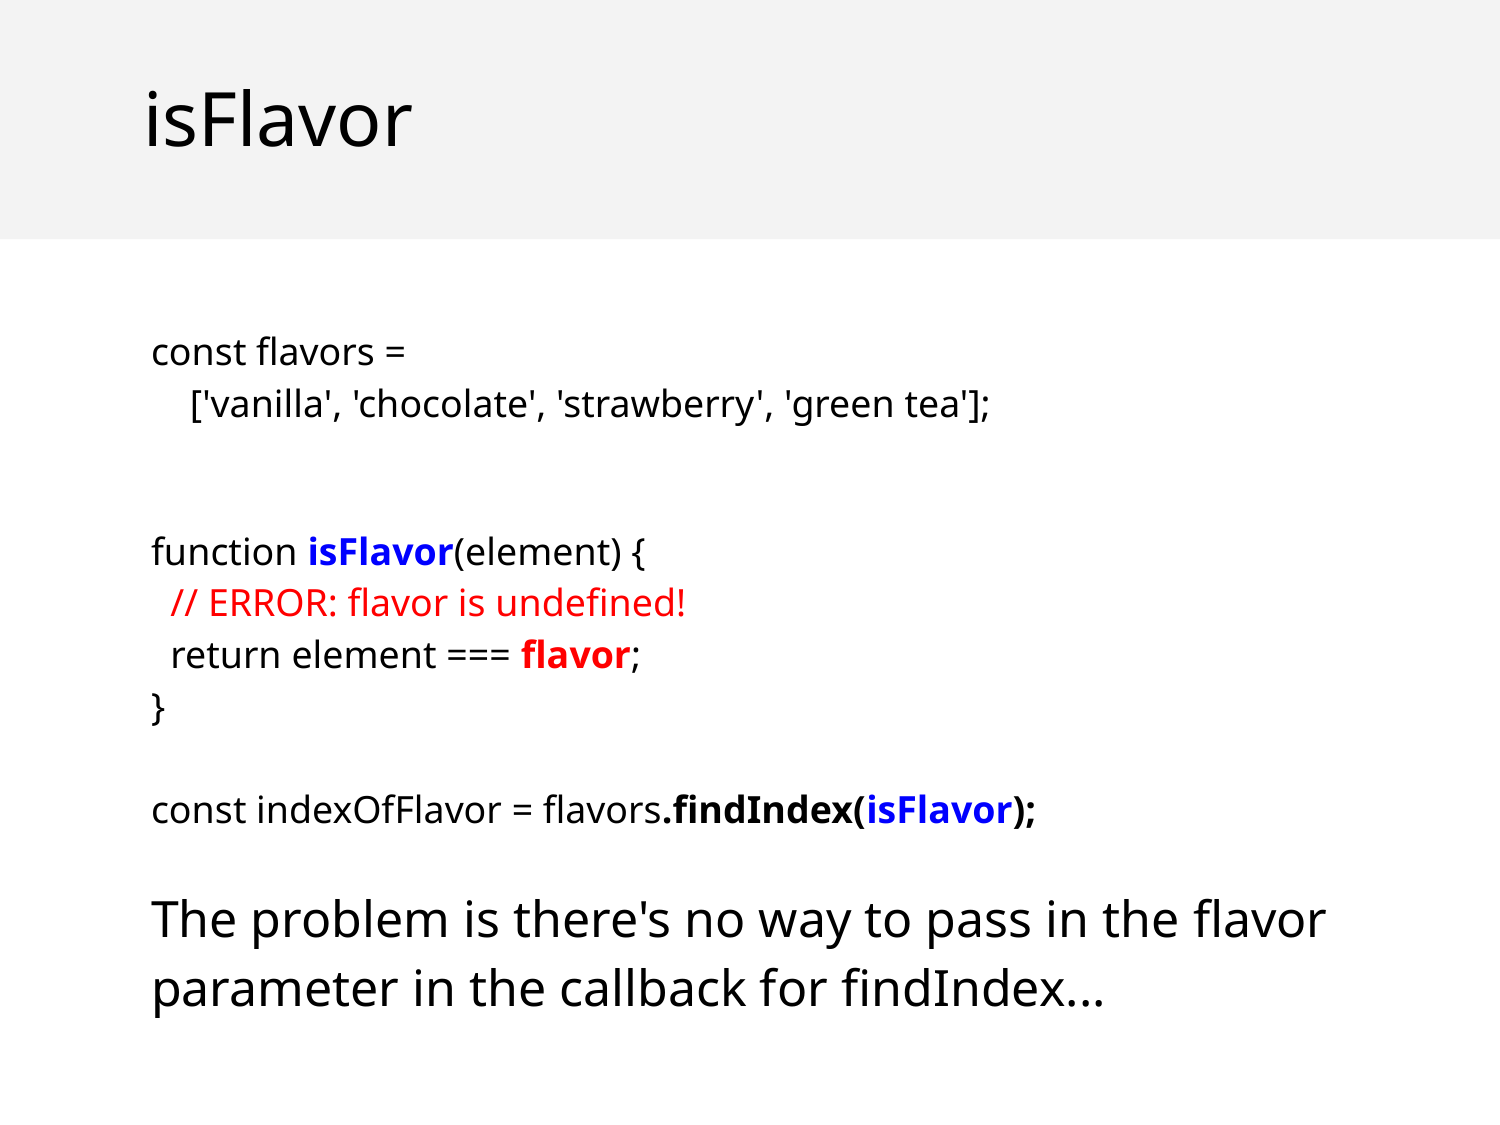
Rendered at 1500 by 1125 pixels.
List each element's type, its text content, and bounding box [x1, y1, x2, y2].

title isFlavor [128, 56, 1372, 183]
text_box function isFlavor(element) { // ERROR: flavor is undefined! return element === flavor; } const indexOfFlavor = flavors.findIndex(isFlavor); [135, 505, 1380, 807]
text_box The problem is there's no way to pass in the flavor parameter in the callback for findIndex... [135, 863, 1380, 1004]
text_box const flavors = ['vanilla', 'chocolate', 'strawberry', 'green tea']; [135, 306, 1380, 448]
